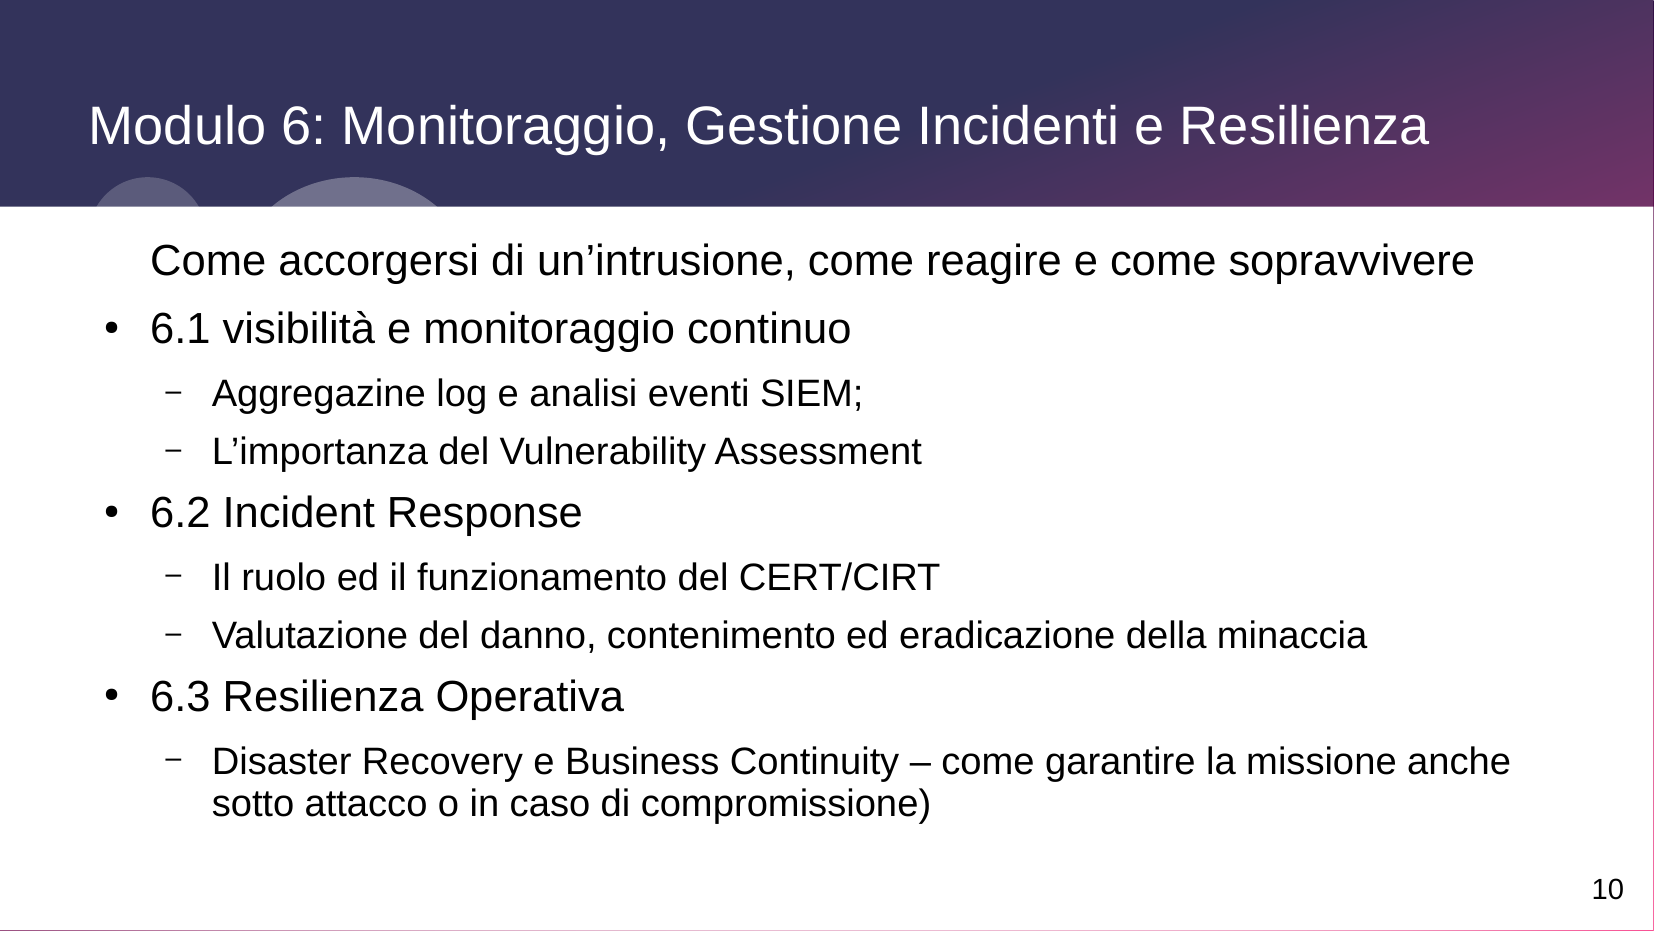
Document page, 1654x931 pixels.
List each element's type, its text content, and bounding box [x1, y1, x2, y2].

list Come accorgersi di un’intrusione, come reagire e come sopravvivere 6.1 visibilità e monitoraggio continuo Aggregazine log e analisi eventi SIEM; L’importanza del Vulnerability Assessment 6.2 Incident Response Il ruolo ed il funzionamento del CERT/CIRT Valutazione del danno, contenimento ed eradicazione della minaccia 6.3 Resilienza Operativa Disaster Recovery e Business Continuity – come garantire la missione anche sotto attacco o in caso di compromissione) [88, 236, 1565, 827]
title Modulo 6: Monitoraggio, Gestione Incidenti e Resilienza [88, 44, 1565, 207]
